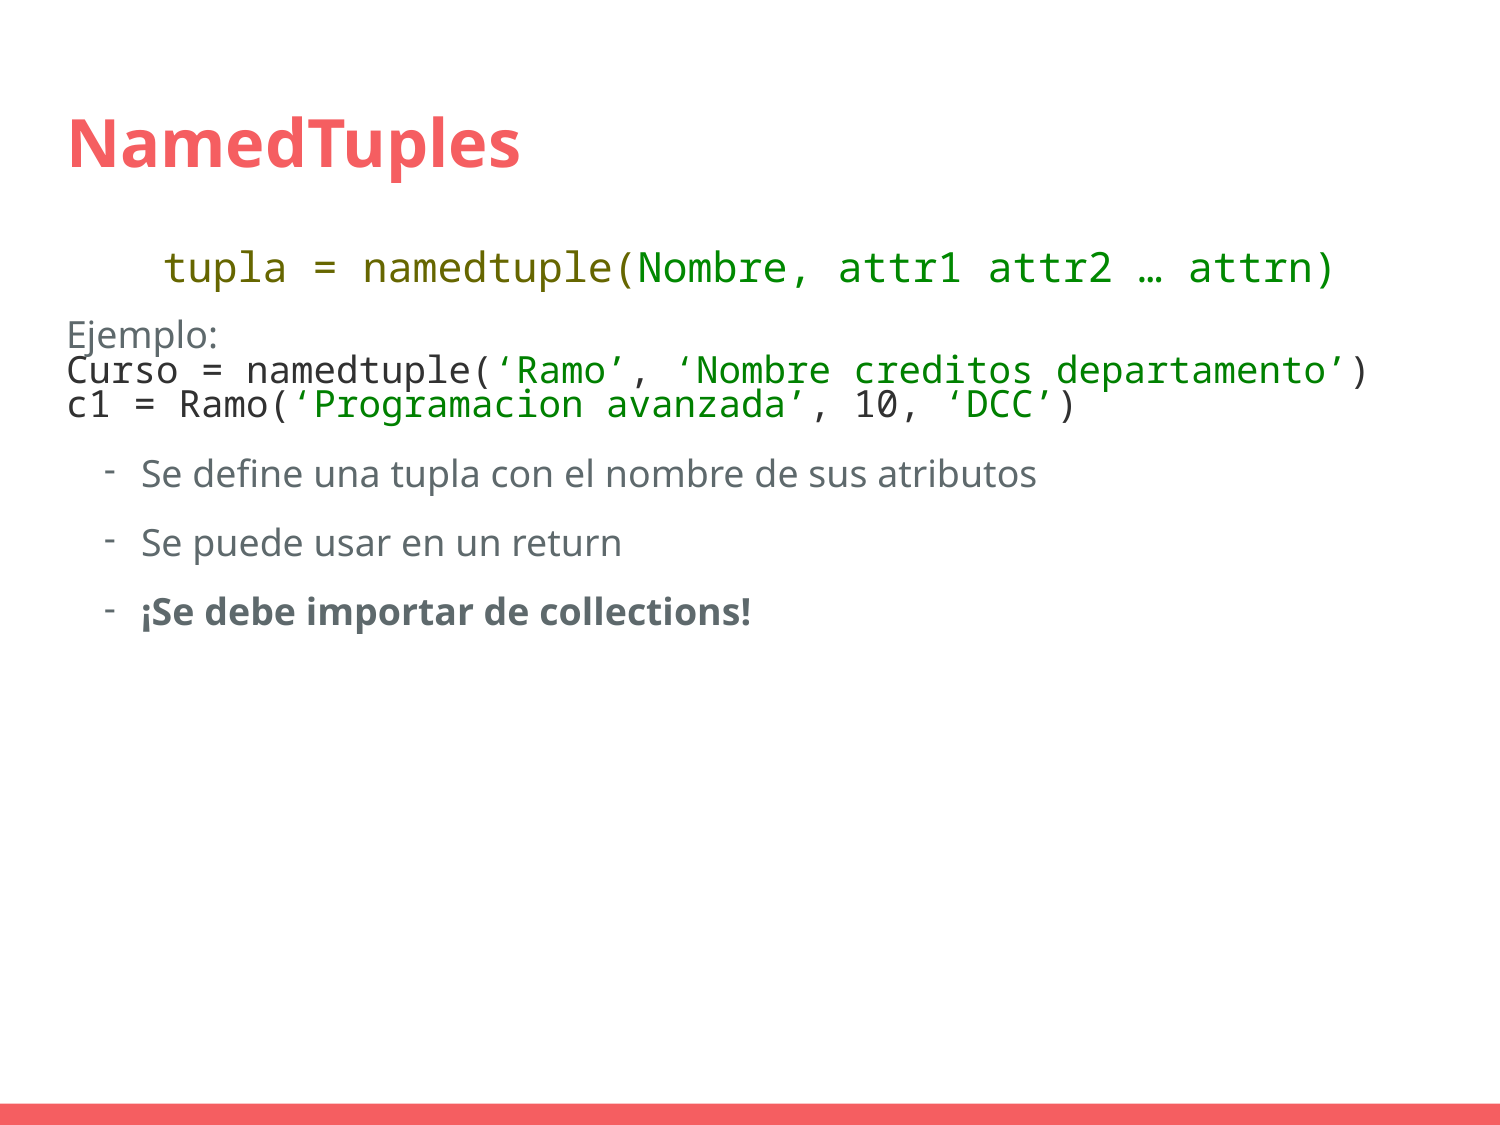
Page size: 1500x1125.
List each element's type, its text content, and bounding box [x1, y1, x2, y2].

list tupla = namedtuple(Nombre, attr1 attr2 … attrn) Ejemplo: Curso = namedtuple(‘Ramo’, ‘Nombre creditos departamento’) c1 = Ramo(‘Programacion avanzada’, 10, ‘DCC’) Se define una tupla con el nombre de sus atributos Se puede usar en un return ¡Se debe importar de collections! [51, 252, 1449, 1000]
title NamedTuples [51, 85, 1449, 223]
